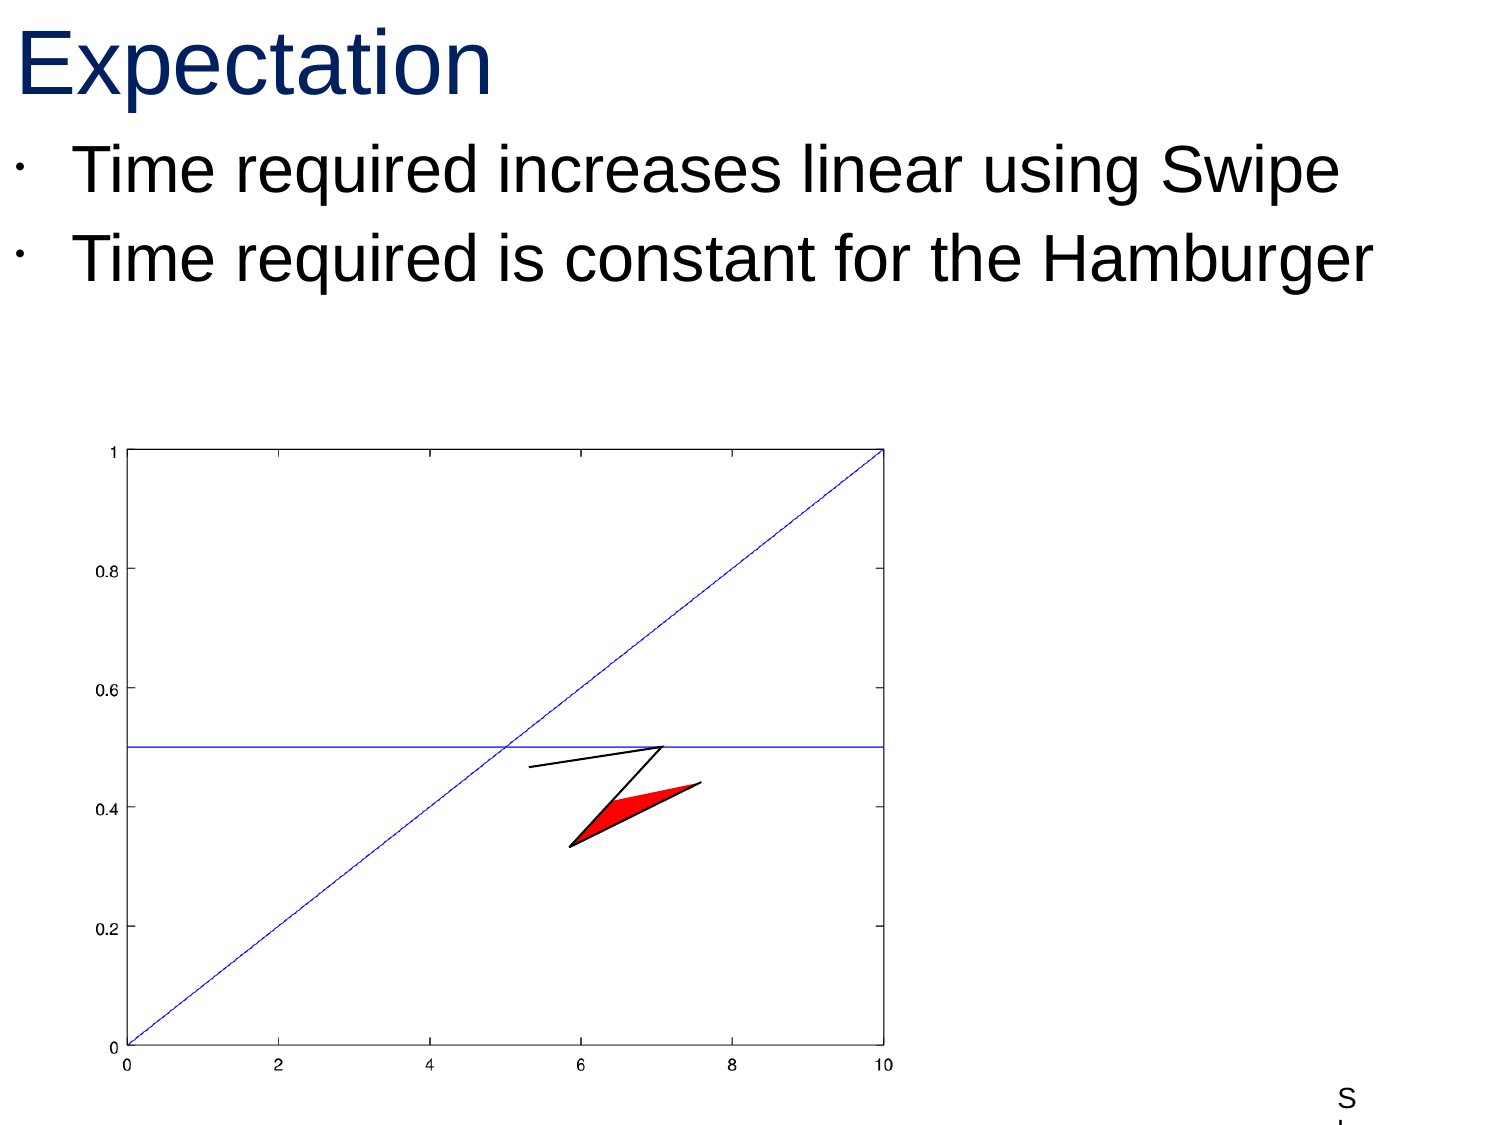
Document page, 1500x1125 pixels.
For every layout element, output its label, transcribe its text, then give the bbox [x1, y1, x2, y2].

list Time required increases linear using Swipe Time required is constant for the Hamburger [0, 125, 1500, 1038]
text_box [528, 746, 701, 848]
picture [0, 394, 976, 1125]
